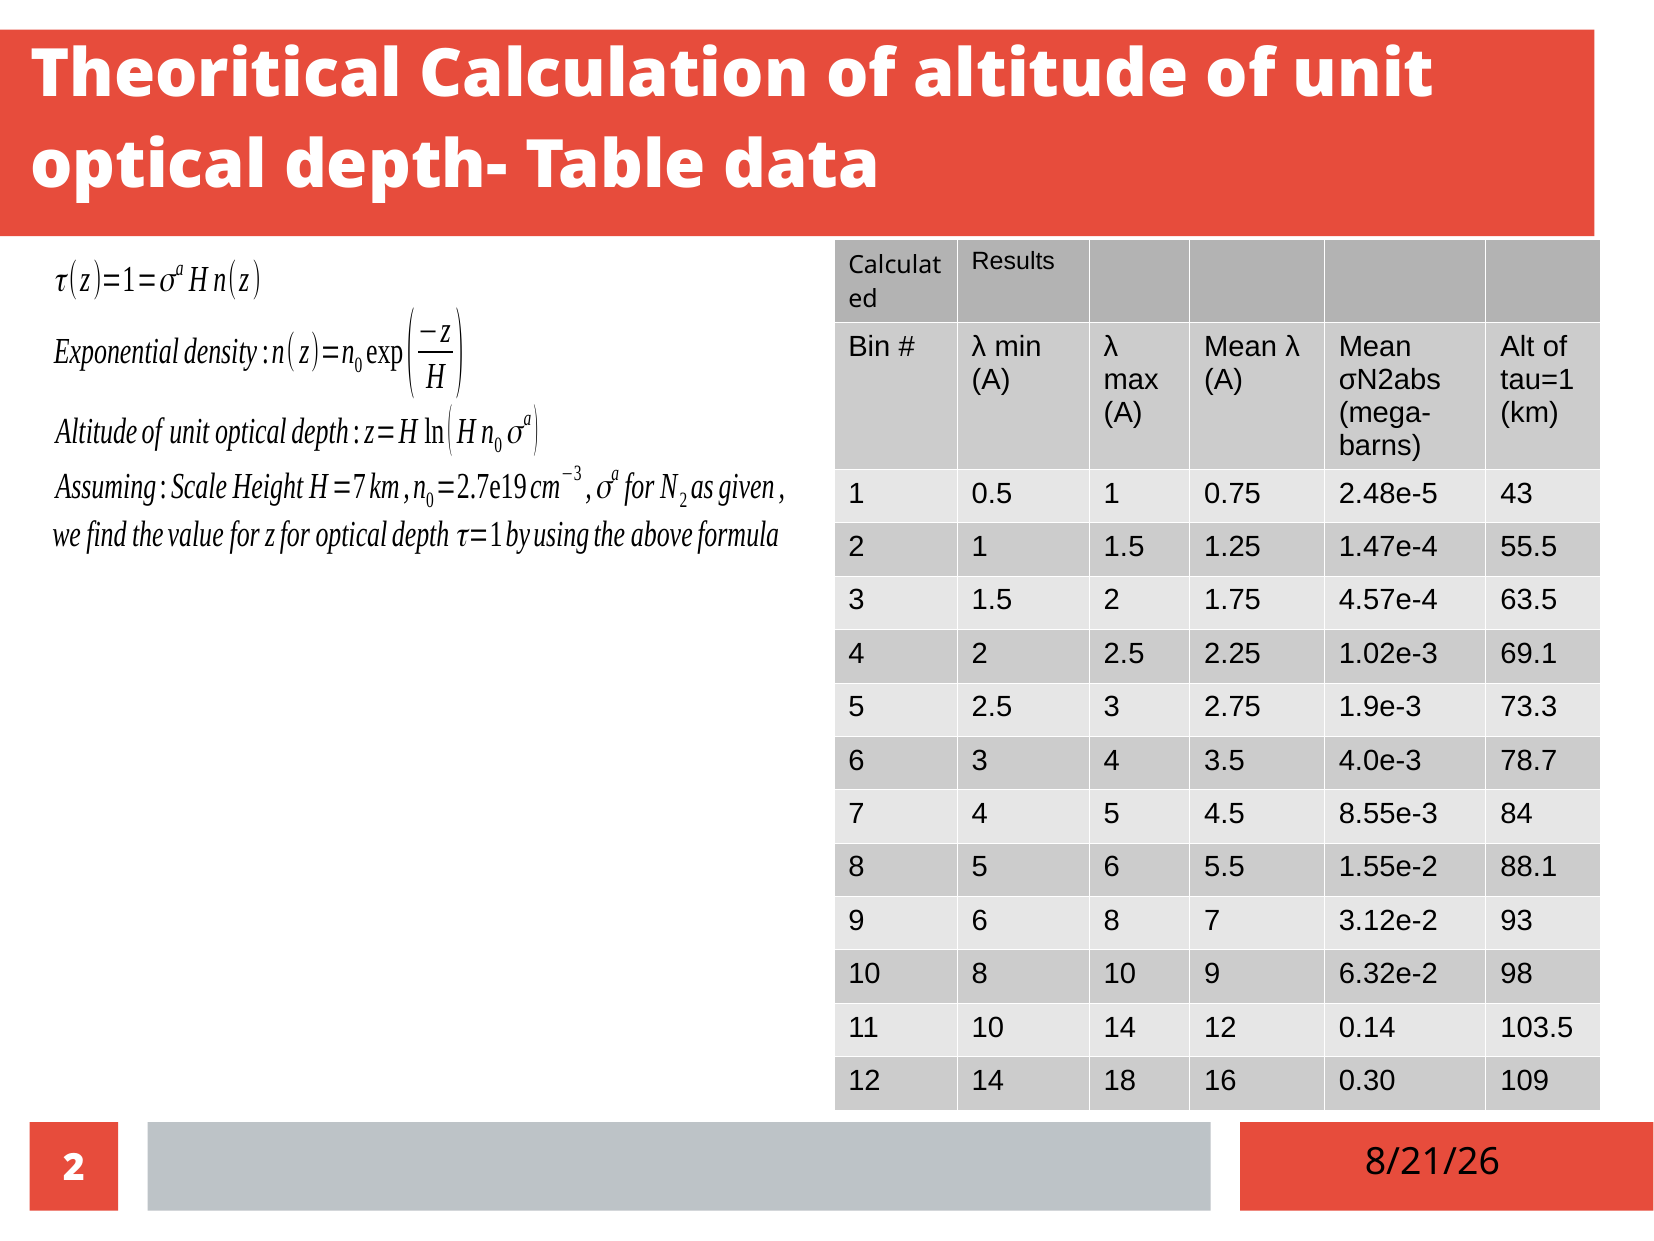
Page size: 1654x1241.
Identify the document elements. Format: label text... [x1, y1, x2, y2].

table_cell 10 [835, 950, 957, 1003]
table_cell 1 [958, 523, 1089, 576]
table_cell λ min (A) [958, 323, 1089, 469]
table_cell 1 [835, 470, 957, 522]
table_cell 8.55e-3 [1325, 790, 1485, 843]
table_cell 1.9e-3 [1325, 684, 1485, 736]
table_cell 12 [835, 1057, 957, 1110]
table_cell 6 [1090, 844, 1189, 896]
table_cell 4 [1090, 737, 1189, 789]
table_cell 63.5 [1486, 577, 1600, 629]
table_cell 4 [835, 630, 957, 683]
table_cell 2 [958, 630, 1089, 683]
table_cell 98 [1486, 950, 1600, 1003]
table_cell 5 [1090, 790, 1189, 843]
table_cell 2.5 [1090, 630, 1189, 683]
table_cell 11 [835, 1004, 957, 1056]
chart [41, 255, 792, 556]
table_cell 1.25 [1190, 523, 1324, 576]
table_cell 93 [1486, 897, 1600, 949]
table_cell 78.7 [1486, 737, 1600, 789]
table_header [1486, 240, 1600, 322]
table_cell 73.3 [1486, 684, 1600, 736]
table_cell 1 [1090, 470, 1189, 522]
table_cell 1.02e-3 [1325, 630, 1485, 683]
table_cell 0.30 [1325, 1057, 1485, 1110]
table_cell 2.75 [1190, 684, 1324, 736]
table_cell 43 [1486, 470, 1600, 522]
title Theoritical Calculation of altitude of unit optical depth- Table data [30, 45, 1595, 207]
table_cell 1.5 [1090, 523, 1189, 576]
table_cell 1.55e-2 [1325, 844, 1485, 896]
table_cell 8 [958, 950, 1089, 1003]
table_cell 2.25 [1190, 630, 1324, 683]
table_header [1190, 240, 1324, 322]
table_cell 9 [1190, 950, 1324, 1003]
table_cell 1.75 [1190, 577, 1324, 629]
table_cell 6 [958, 897, 1089, 949]
table_cell 5 [958, 844, 1089, 896]
table_cell 3.12e-2 [1325, 897, 1485, 949]
table_cell 4.57e-4 [1325, 577, 1485, 629]
table_cell 18 [1090, 1057, 1189, 1110]
table_cell 3 [835, 577, 957, 629]
table_header Results [958, 240, 1089, 322]
table_cell 1.47e-4 [1325, 523, 1485, 576]
table_cell 3.5 [1190, 737, 1324, 789]
table_cell 0.75 [1190, 470, 1324, 522]
table_cell 2 [835, 523, 957, 576]
table_cell 2.48e-5 [1325, 470, 1485, 522]
table_cell 8 [835, 844, 957, 896]
table_cell 5.5 [1190, 844, 1324, 896]
table_cell 109 [1486, 1057, 1600, 1110]
table_cell 7 [835, 790, 957, 843]
table_header [1325, 240, 1485, 322]
table_cell Bin # [835, 323, 957, 469]
table_cell 9 [835, 897, 957, 949]
table_cell Alt of tau=1 (km) [1486, 323, 1600, 469]
table_cell 4.0e-3 [1325, 737, 1485, 789]
table_cell 0.14 [1325, 1004, 1485, 1056]
table_header [1090, 240, 1189, 322]
table_cell 10 [958, 1004, 1089, 1056]
table_cell 69.1 [1486, 630, 1600, 683]
table_cell 4.5 [1190, 790, 1324, 843]
table_cell 14 [958, 1057, 1089, 1110]
table_cell 55.5 [1486, 523, 1600, 576]
table_cell 7 [1190, 897, 1324, 949]
table_cell 4 [958, 790, 1089, 843]
table_cell 0.5 [958, 470, 1089, 522]
table_cell 2 [1090, 577, 1189, 629]
table_cell 16 [1190, 1057, 1324, 1110]
table_cell 10 [1090, 950, 1189, 1003]
table_cell 3 [1090, 684, 1189, 736]
table_header Calculated [835, 240, 957, 322]
table_cell 88.1 [1486, 844, 1600, 896]
table_cell 8 [1090, 897, 1189, 949]
table_cell 6.32e-2 [1325, 950, 1485, 1003]
table_cell 3 [958, 737, 1089, 789]
table_cell 103.5 [1486, 1004, 1600, 1056]
table_cell 6 [835, 737, 957, 789]
table_cell Mean λ (A) [1190, 323, 1324, 469]
table_cell 5 [835, 684, 957, 736]
text_box 6/21/20 [1350, 1126, 1541, 1201]
table_cell 14 [1090, 1004, 1189, 1056]
table_cell λ max (A) [1090, 323, 1189, 469]
table_cell Mean σN2abs (mega-barns) [1325, 323, 1485, 469]
table_cell 2.5 [958, 684, 1089, 736]
table_cell 84 [1486, 790, 1600, 843]
table_cell 12 [1190, 1004, 1324, 1056]
table_cell 1.5 [958, 577, 1089, 629]
